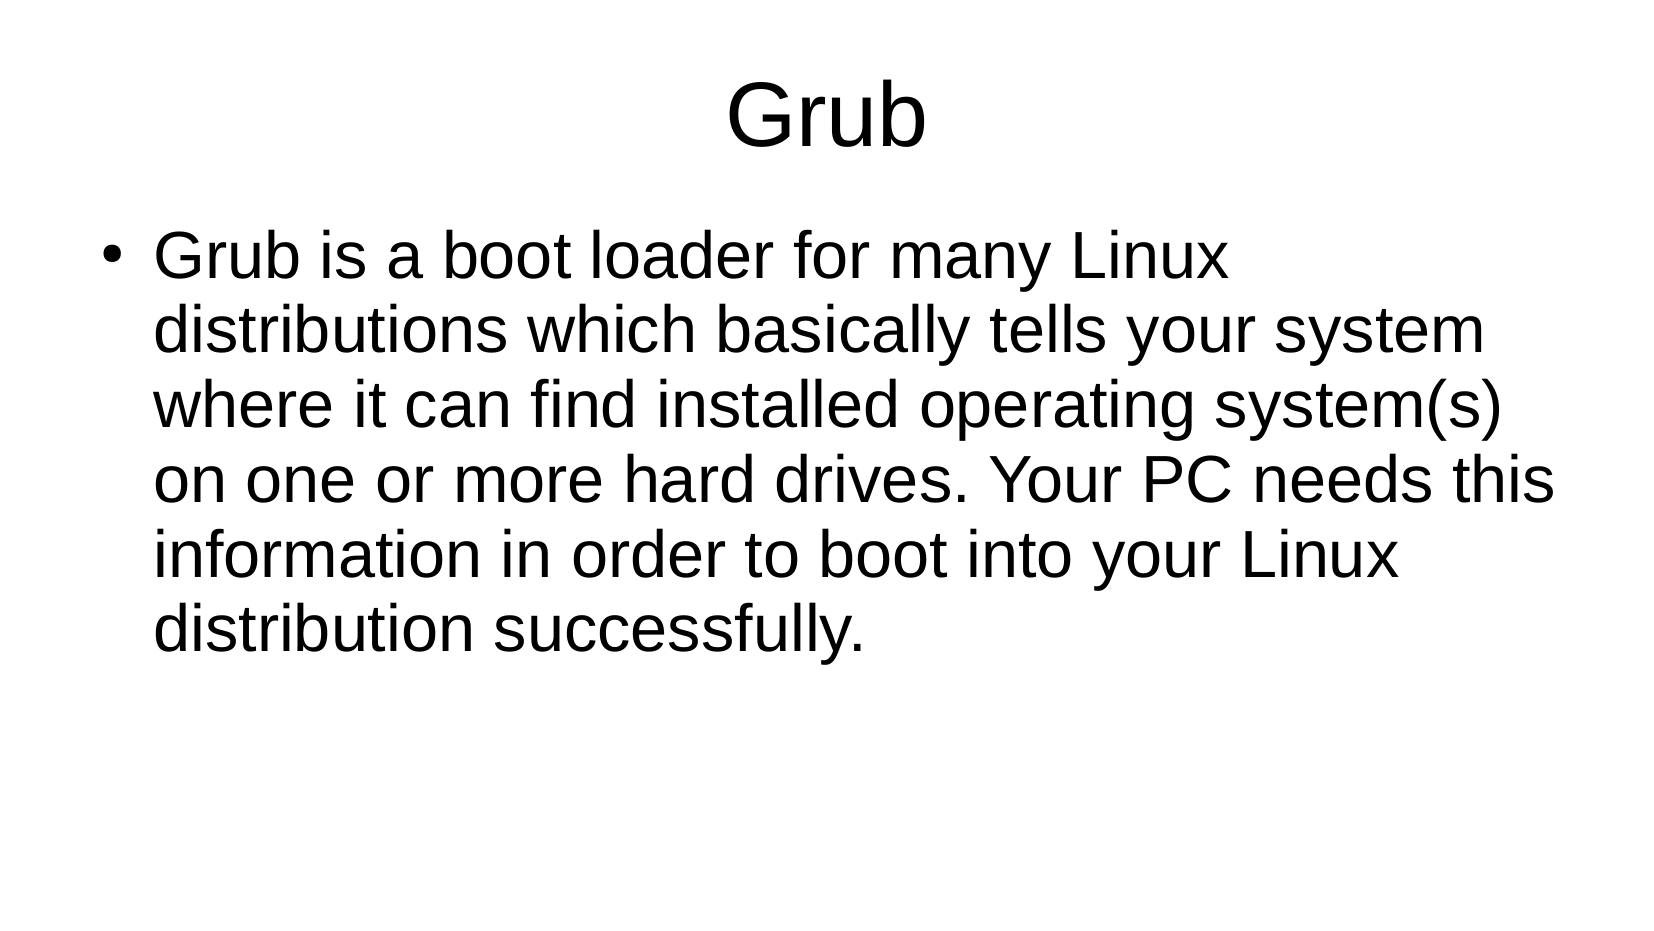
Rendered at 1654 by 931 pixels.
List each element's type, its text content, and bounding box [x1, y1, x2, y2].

list Grub is a boot loader for many Linux distributions which basically tells your system where it can find installed operating system(s) on one or more hard drives. Your PC needs this information in order to boot into your Linux distribution successfully. [82, 217, 1571, 758]
title Grub [82, 37, 1571, 193]
